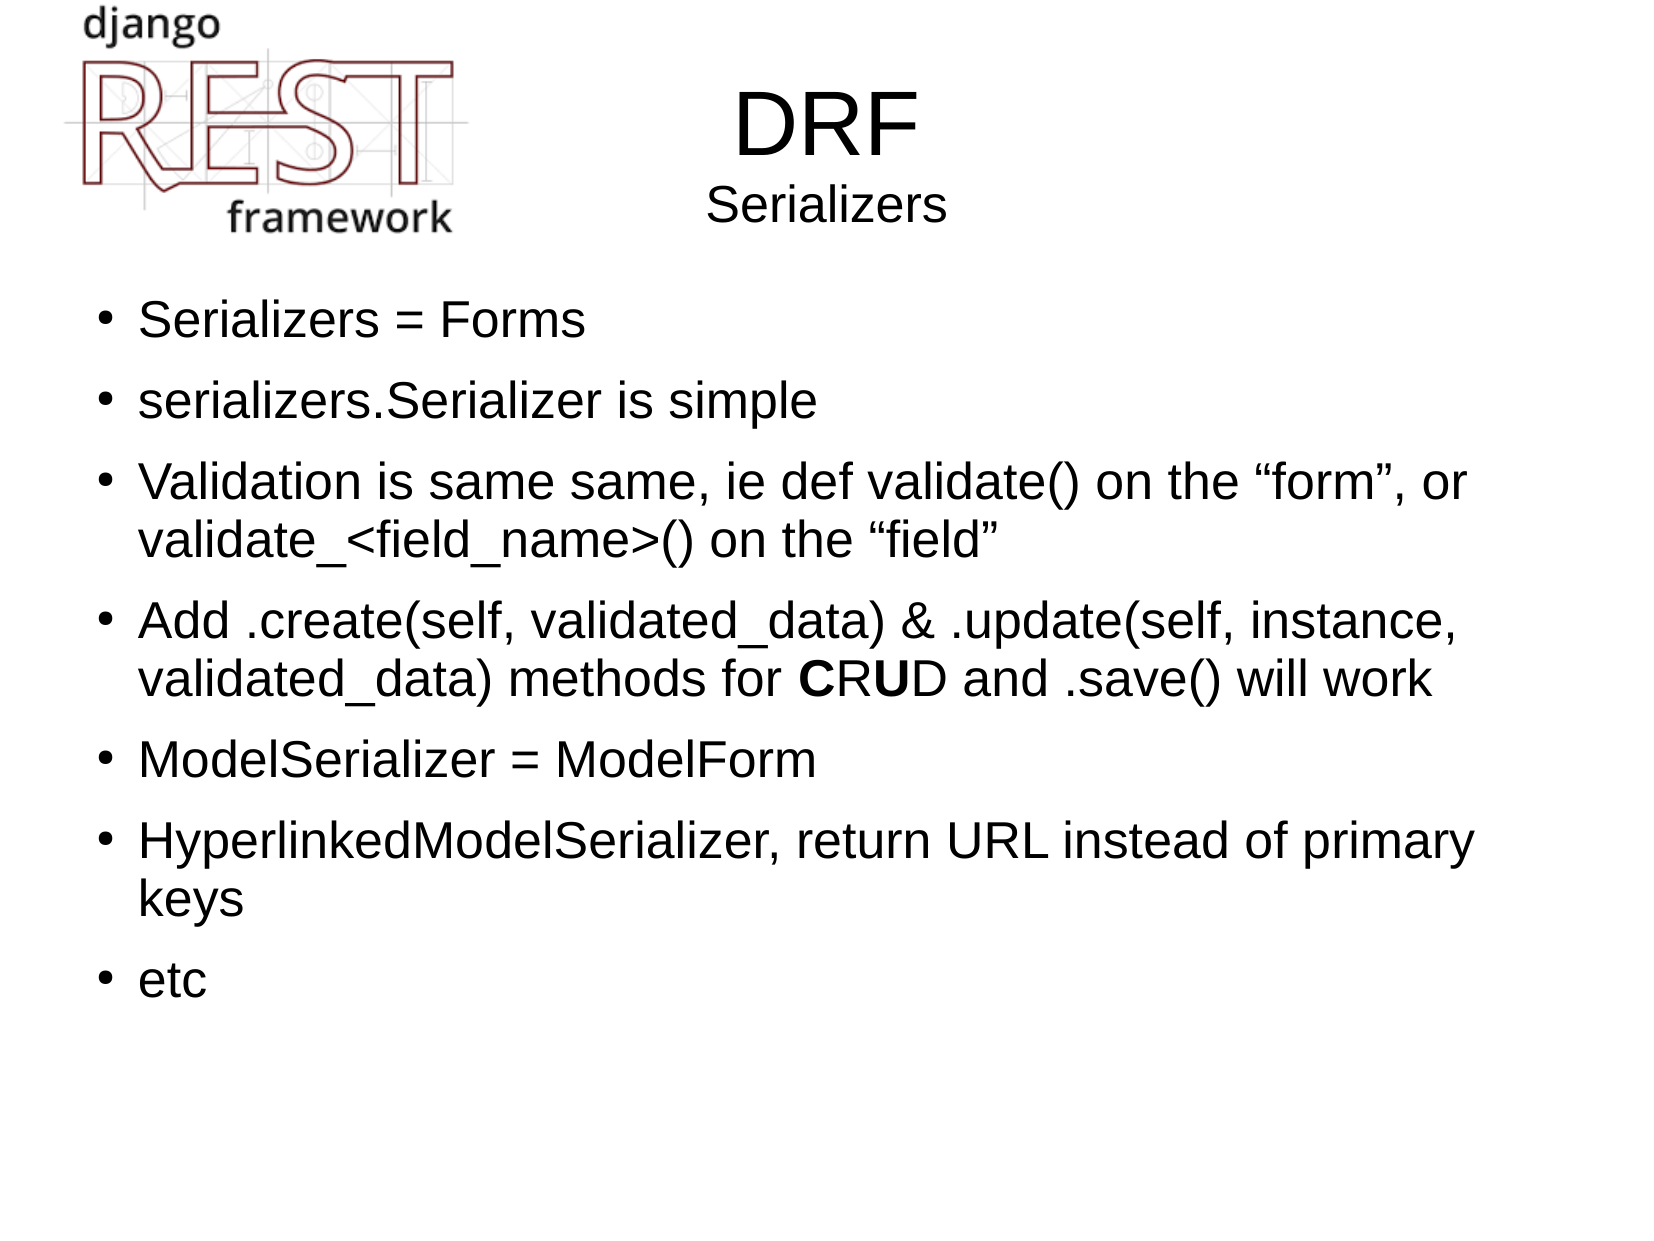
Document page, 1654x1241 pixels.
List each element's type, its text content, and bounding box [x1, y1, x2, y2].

title DRF Serializers [82, 49, 1571, 257]
list Serializers = Forms serializers.Serializer is simple Validation is same same, ie def validate() on the “form”, or validate_<field_name>() on the “field” Add .create(self, validated_data) & .update(self, instance, validated_data) methods for CRUD and .save() will work ModelSerializer = ModelForm HyperlinkedModelSerializer, return URL instead of primary keys etc [82, 290, 1571, 1010]
picture [3, 3, 532, 237]
